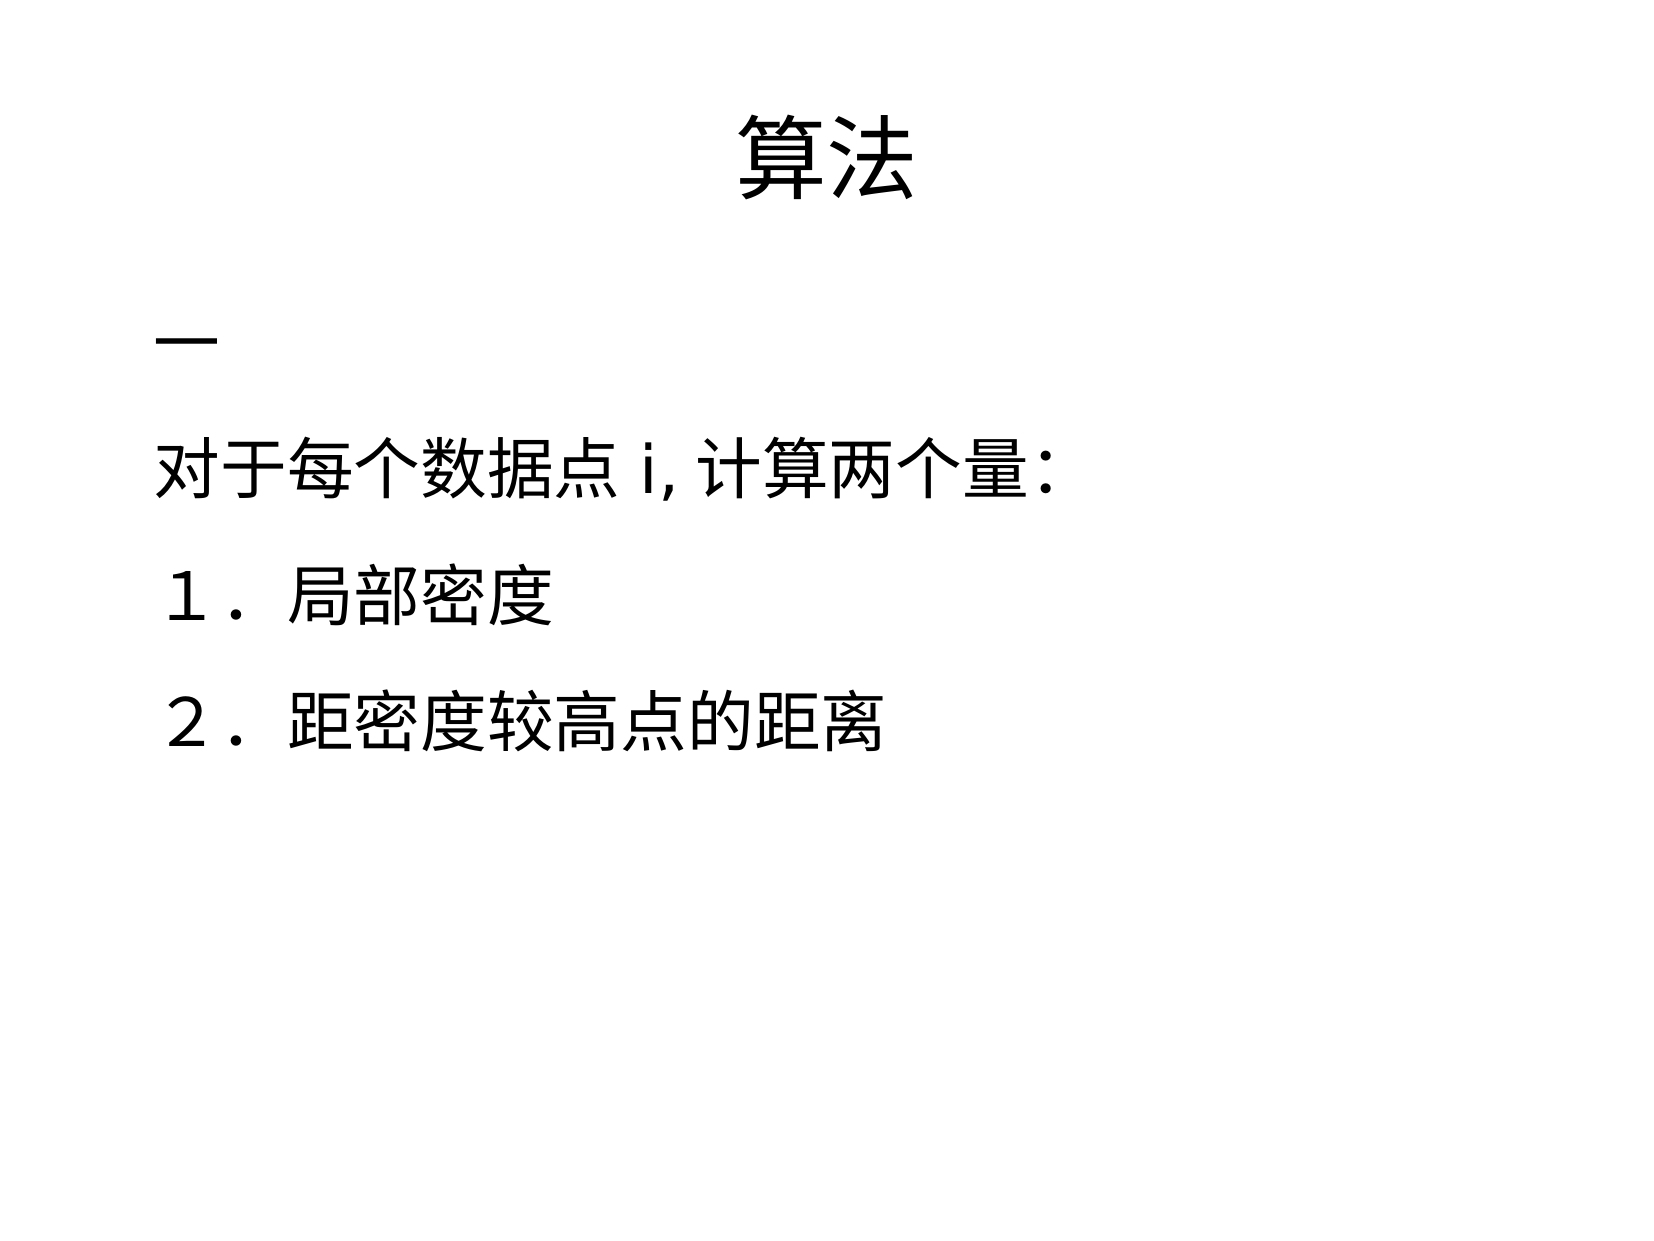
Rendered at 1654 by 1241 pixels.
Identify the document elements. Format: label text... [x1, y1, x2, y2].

list 一 对于每个数据点i,计算两个量： １．局部密度 ２．距密度较高点的距离 [82, 290, 1571, 1010]
title 算法 [82, 49, 1571, 257]
